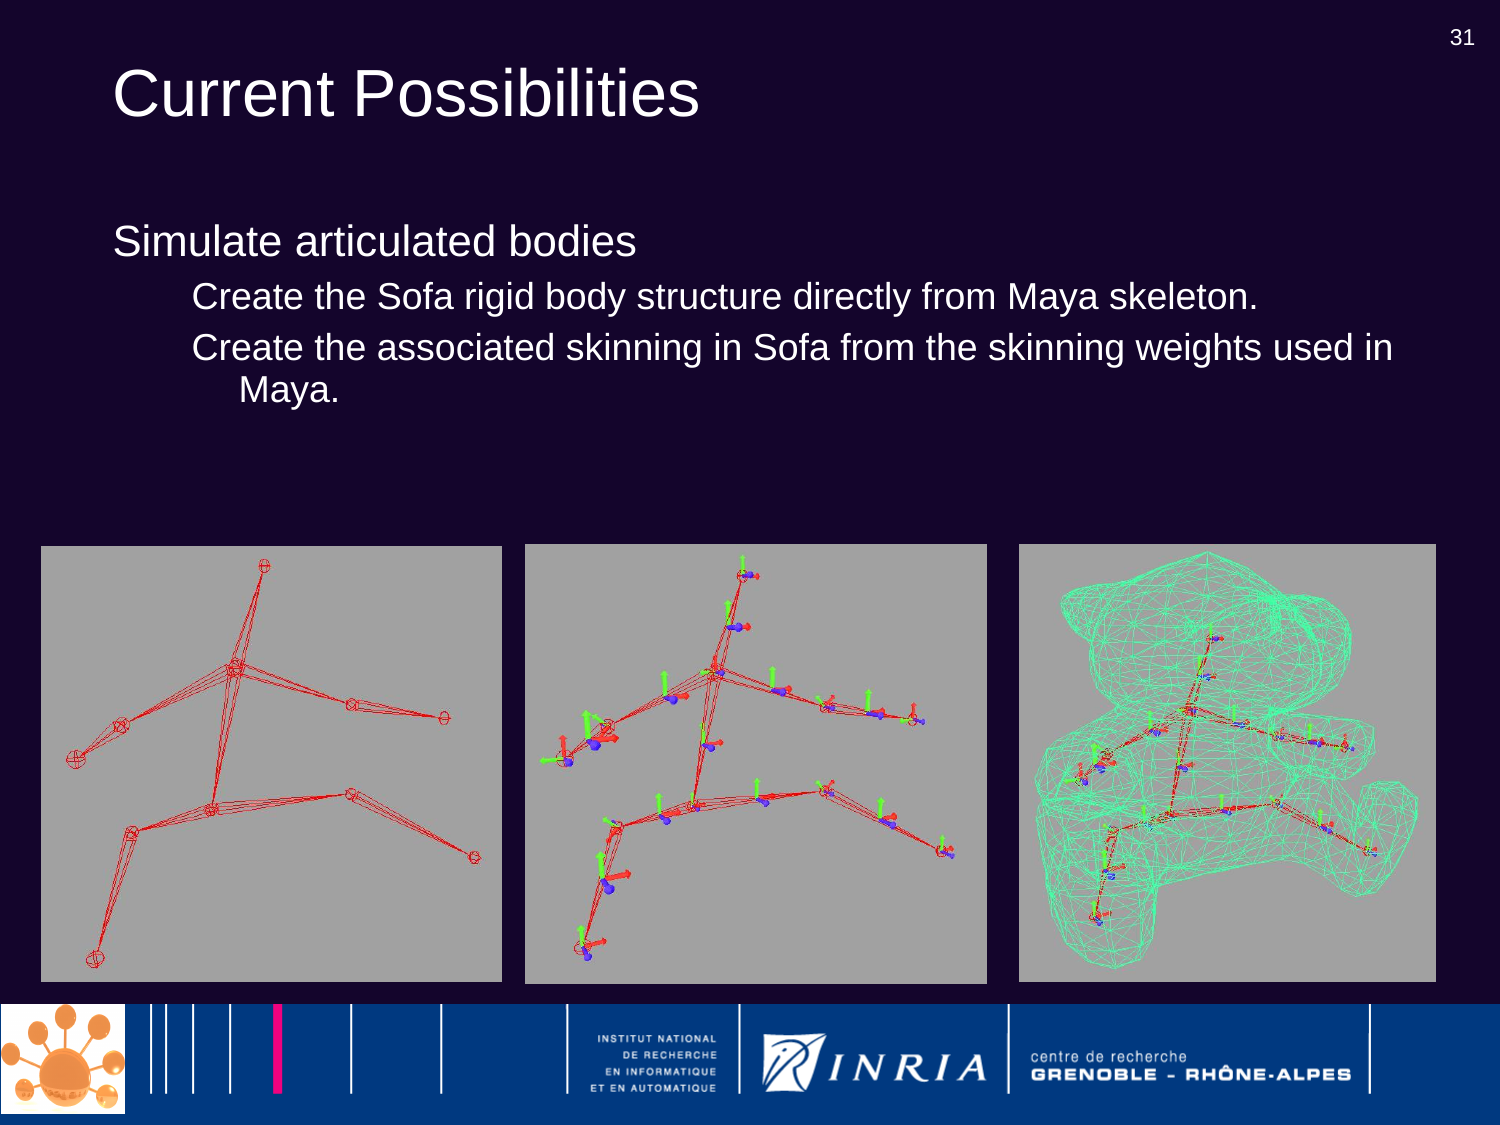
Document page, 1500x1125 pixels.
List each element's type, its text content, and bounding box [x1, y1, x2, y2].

list Simulate articulated bodies Create the Sofa rigid body structure directly from Maya skeleton. Create the associated skinning in Sofa from the skinning weights used in Maya. [112, 217, 1476, 411]
picture [41, 546, 502, 982]
title Current Possibilities [112, 7, 1474, 181]
picture [1019, 544, 1436, 982]
picture [525, 544, 987, 984]
picture [0, 1004, 1500, 1125]
